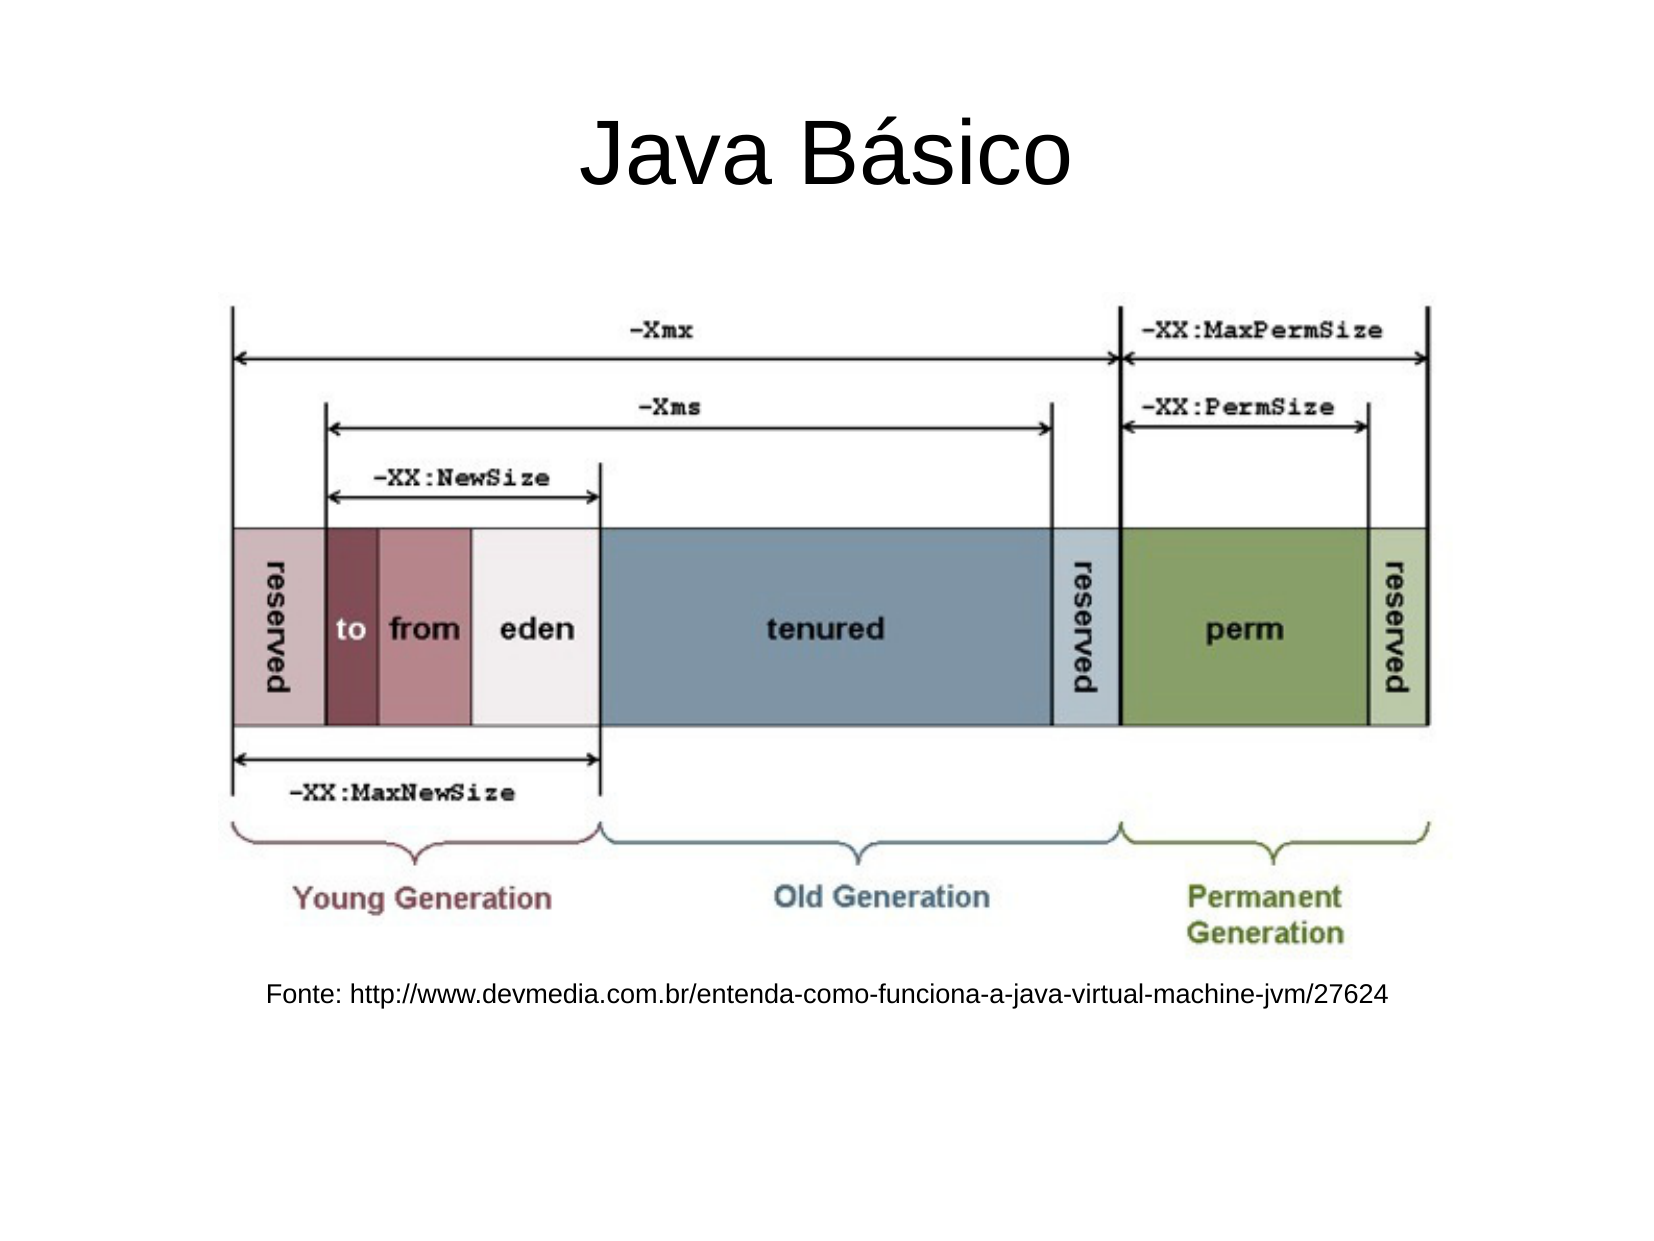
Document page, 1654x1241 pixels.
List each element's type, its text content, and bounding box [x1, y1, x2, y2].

title Java Básico [82, 49, 1571, 257]
picture [218, 292, 1455, 962]
subtitle Fonte: http://www.devmedia.com.br/entenda-como-funciona-a-java-virtual-machine-jvm/27624 [82, 290, 1571, 1010]
